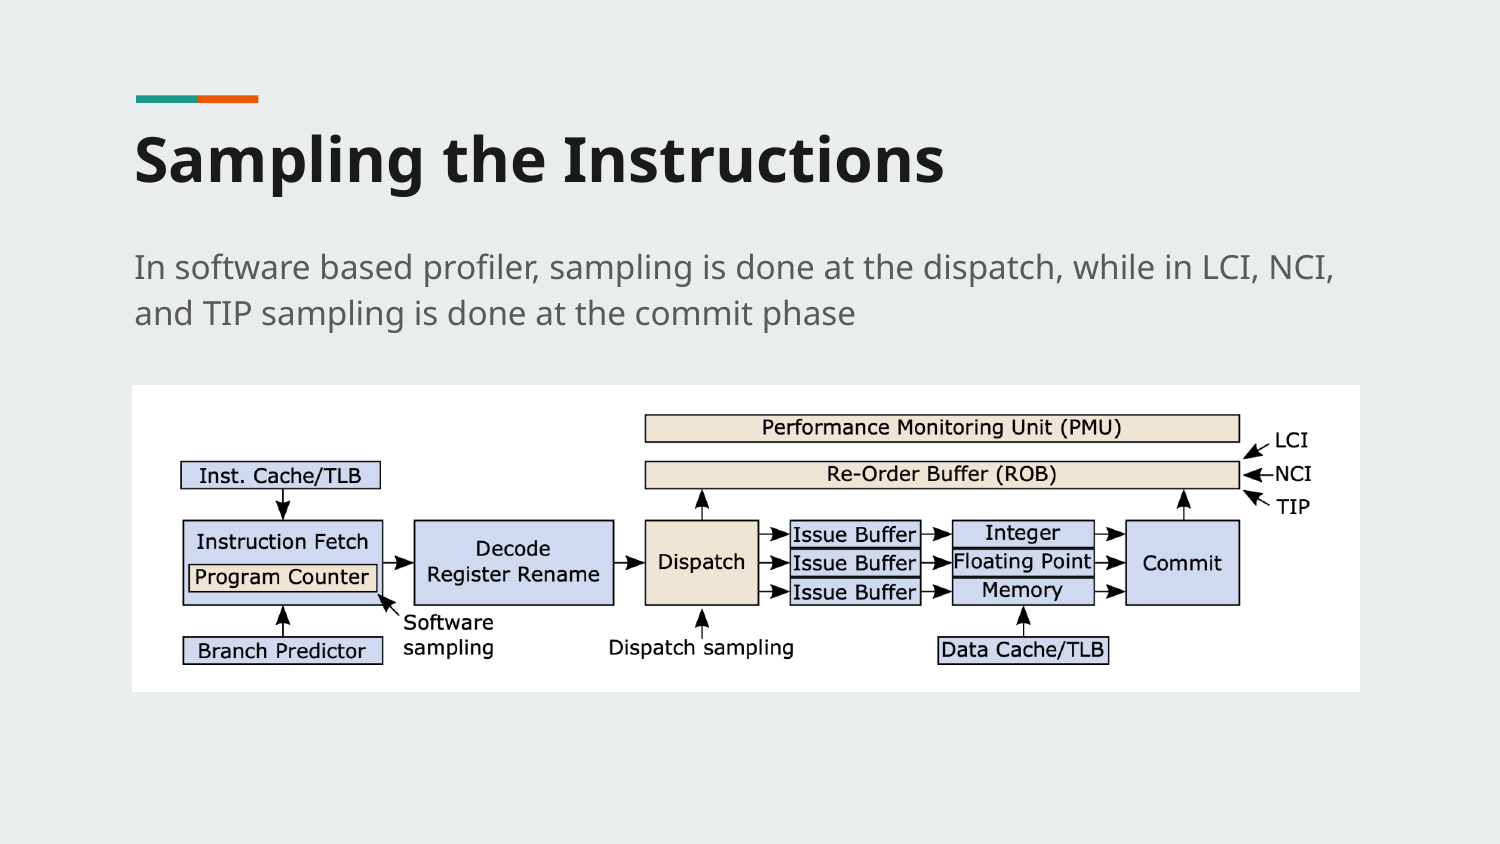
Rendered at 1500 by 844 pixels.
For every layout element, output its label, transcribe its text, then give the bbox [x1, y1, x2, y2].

picture [132, 385, 1360, 693]
text_box In software based profiler, sampling is done at the dispatch, while in LCI, NCI, and TIP sampling is done at the commit phase [119, 246, 1381, 662]
text_box Sampling the Instructions [119, 104, 1381, 246]
